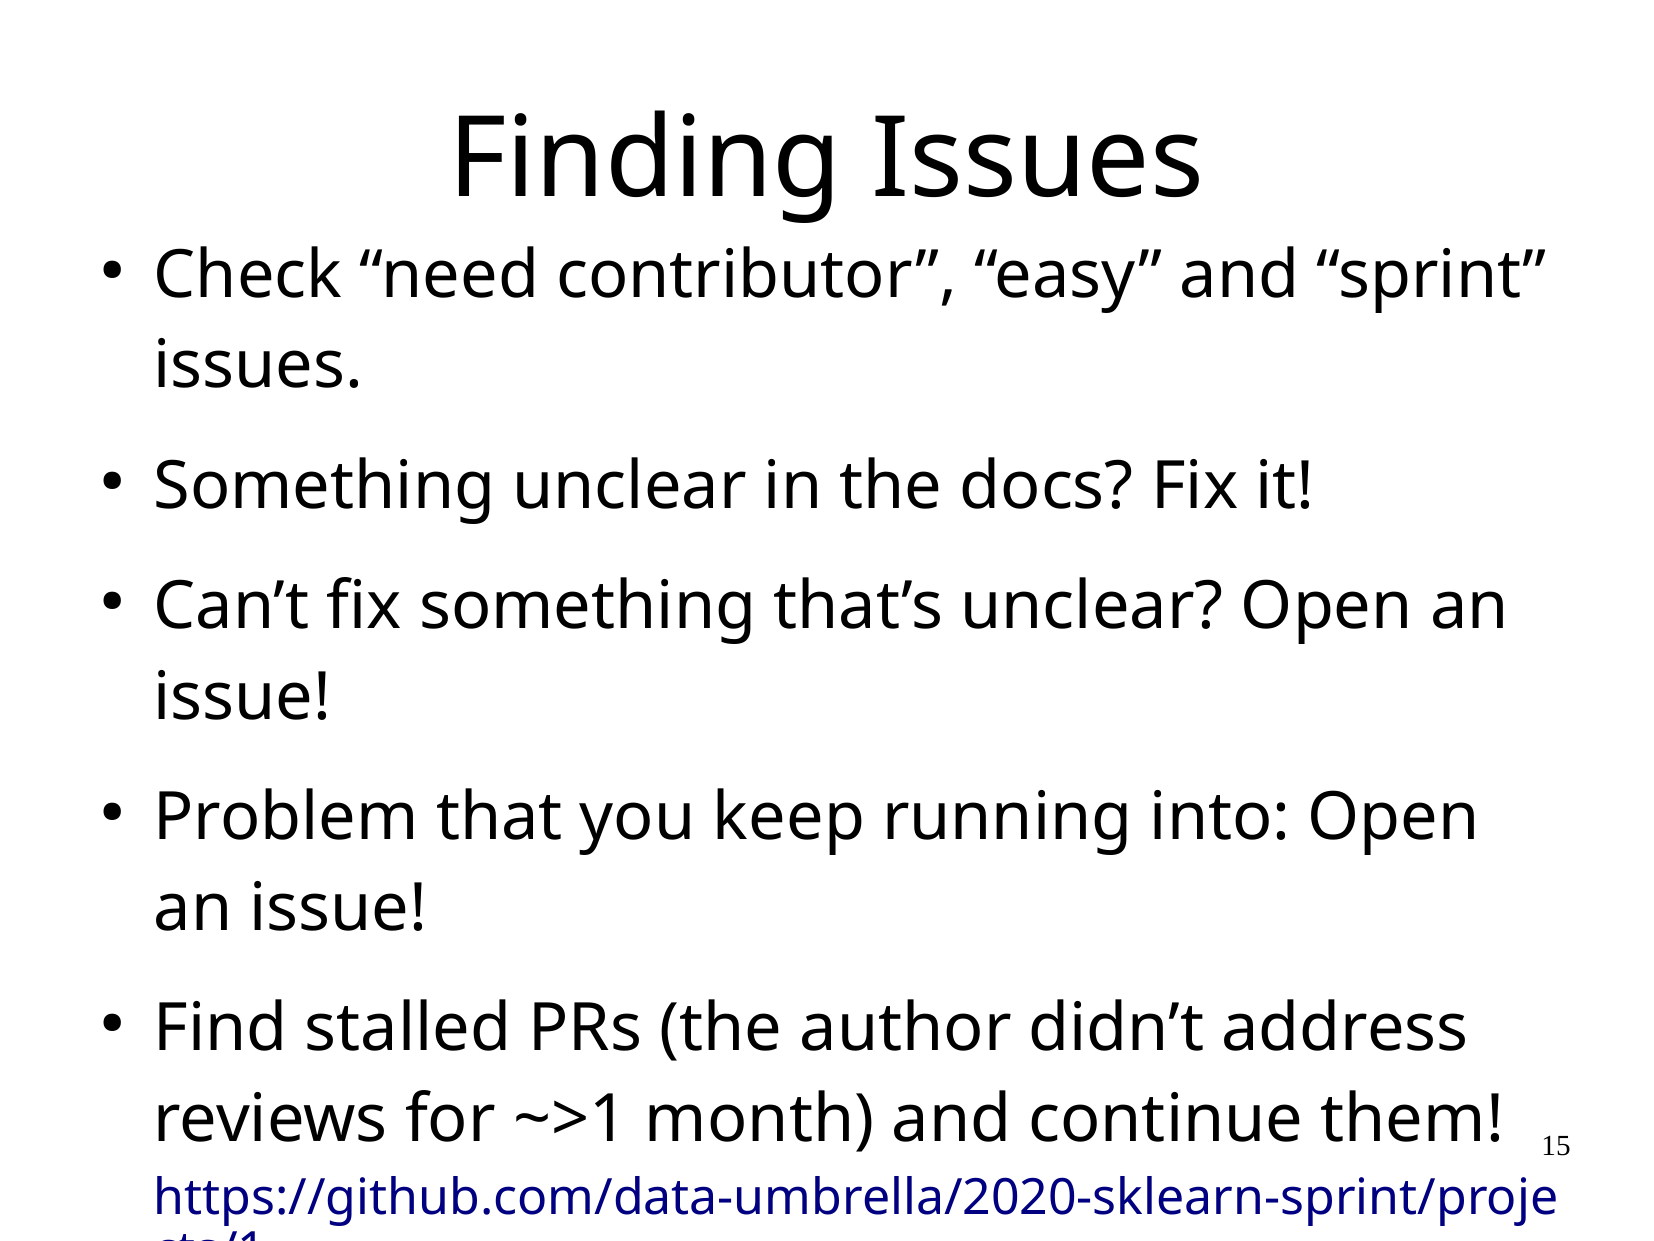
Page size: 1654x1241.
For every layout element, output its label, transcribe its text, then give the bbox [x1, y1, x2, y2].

list Check “need contributor”, “easy” and “sprint” issues. Something unclear in the docs? Fix it! Can’t fix something that’s unclear? Open an issue! Problem that you keep running into: Open an issue! Find stalled PRs (the author didn’t address reviews for ~>1 month) and continue them!https://github.com/data-umbrella/2020-sklearn-sprint/projects/1 [82, 225, 1571, 946]
title Finding Issues [82, 49, 1571, 225]
